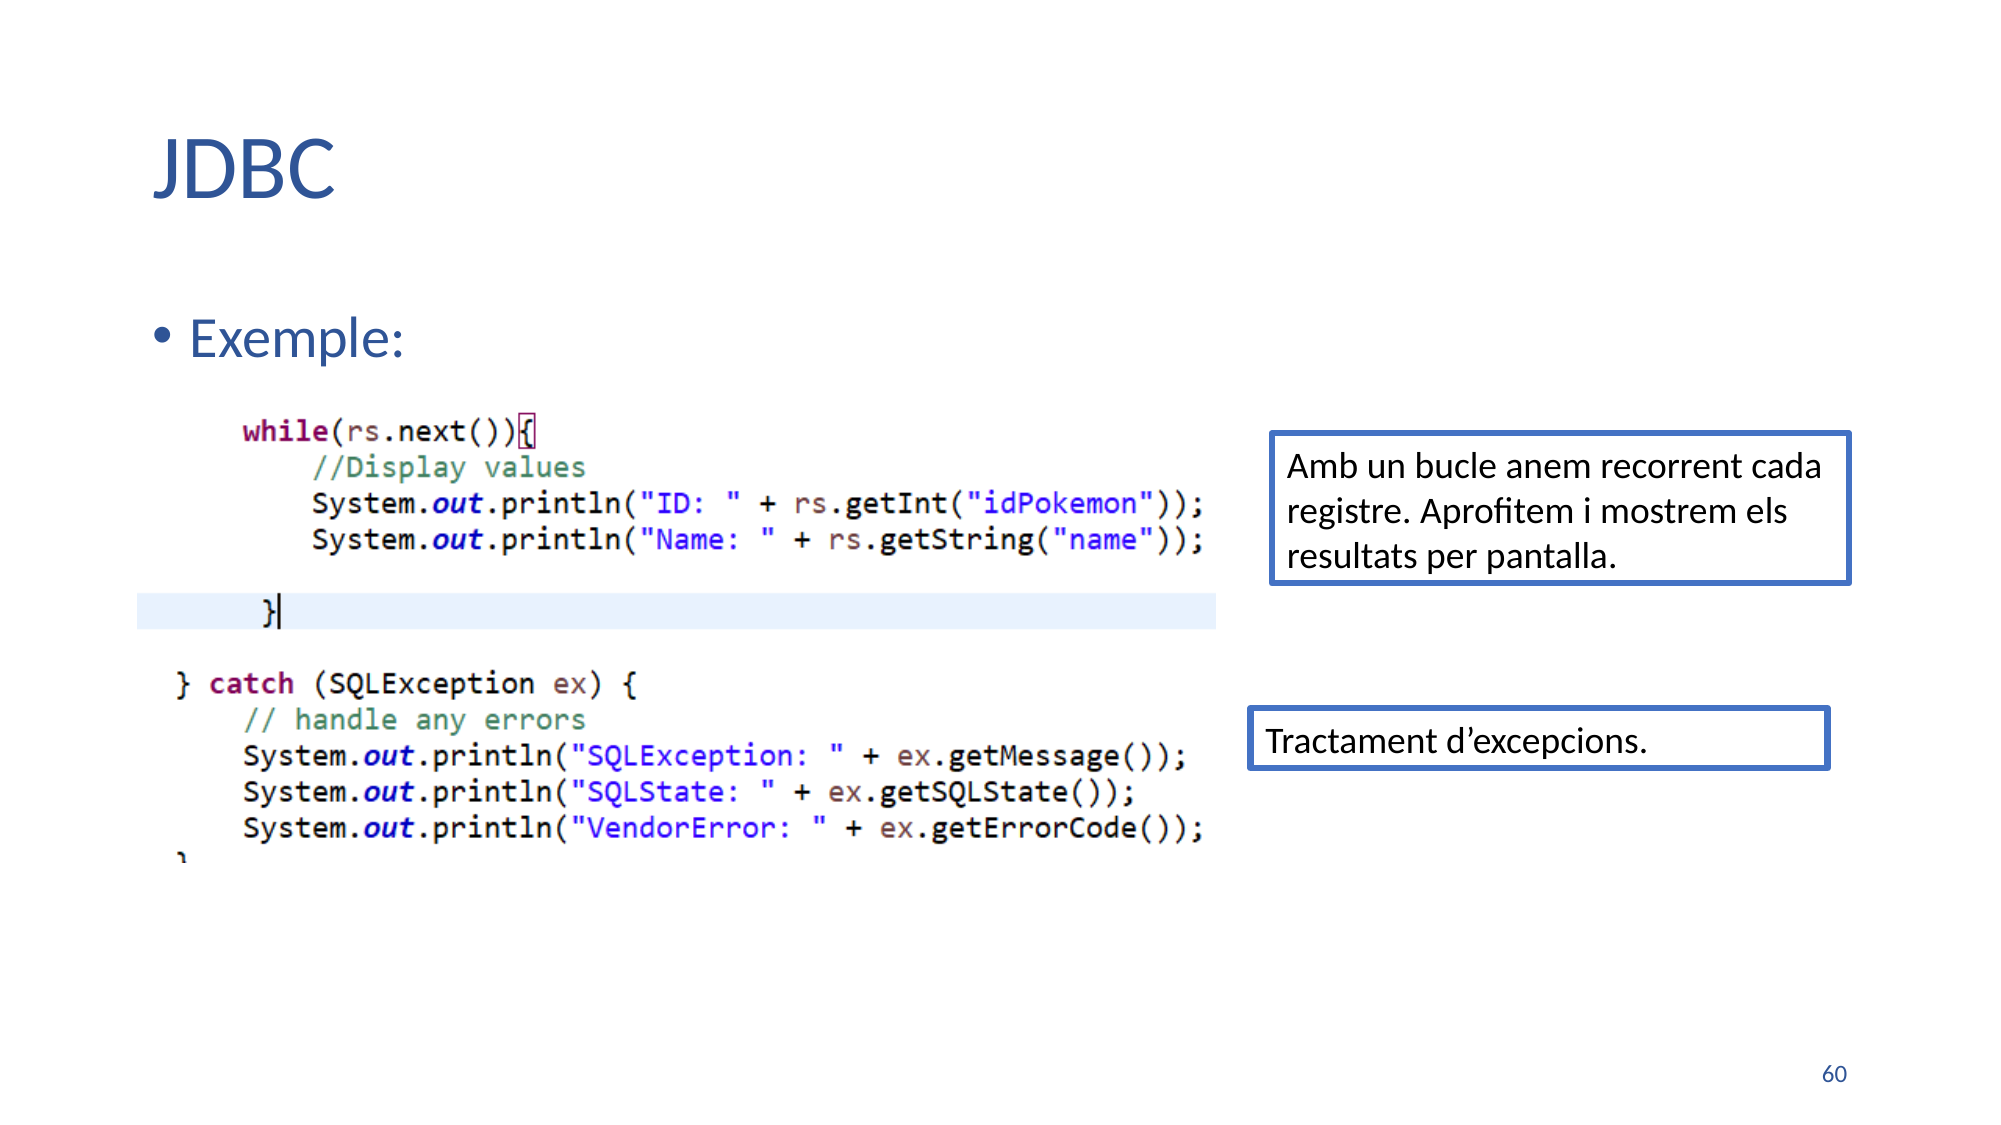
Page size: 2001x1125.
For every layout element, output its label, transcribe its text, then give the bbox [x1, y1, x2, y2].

text_box Tractament d’excepcions. [1250, 708, 1828, 769]
list Exemple: [137, 299, 1863, 1014]
slide_number <number> [1412, 1042, 1863, 1103]
text_box Amb un bucle anem recorrent cada registre. Aprofitem i mostrem els resultats per pantalla. [1271, 433, 1849, 584]
picture [137, 399, 1216, 863]
title JDBC [137, 59, 1863, 278]
